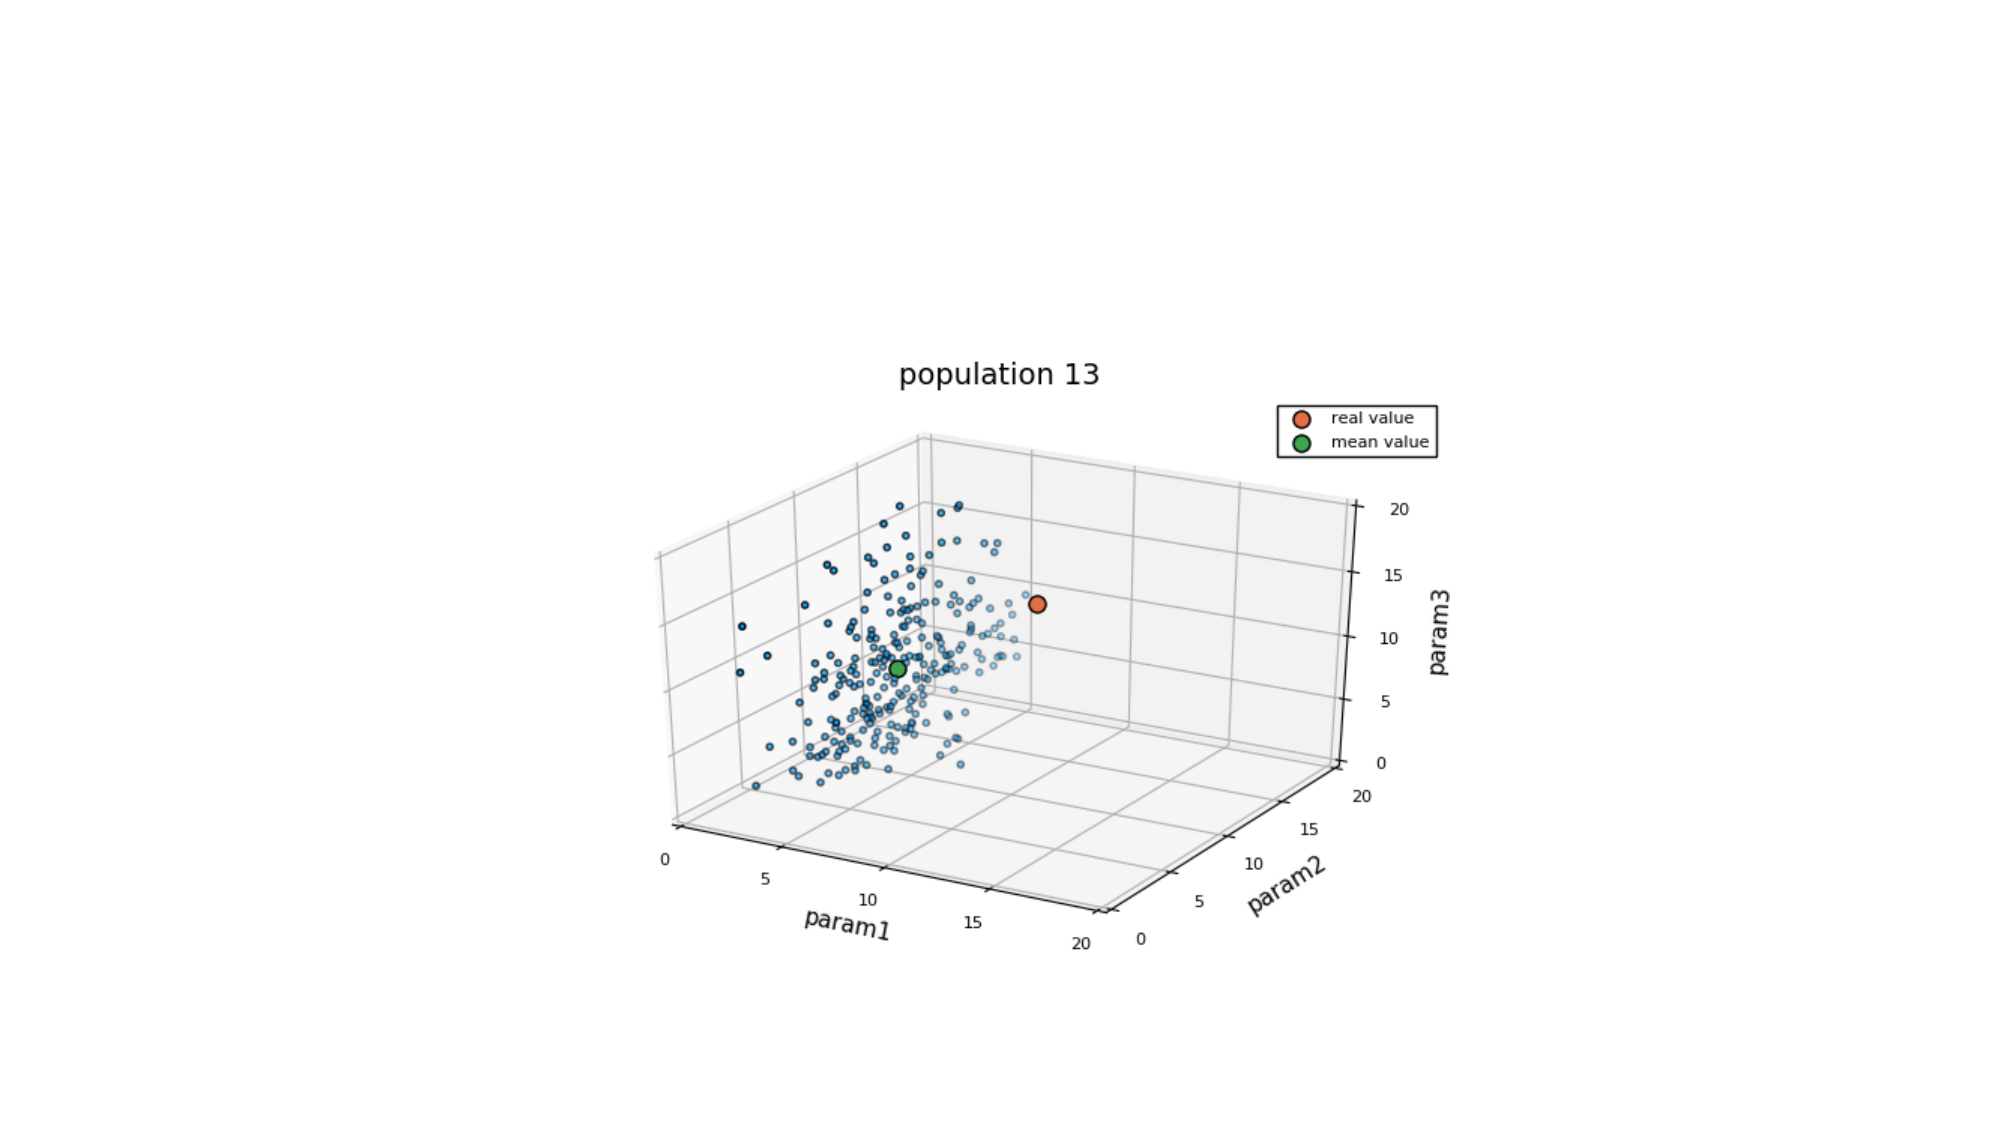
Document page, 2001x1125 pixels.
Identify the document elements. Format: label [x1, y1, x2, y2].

picture [549, 356, 1450, 957]
